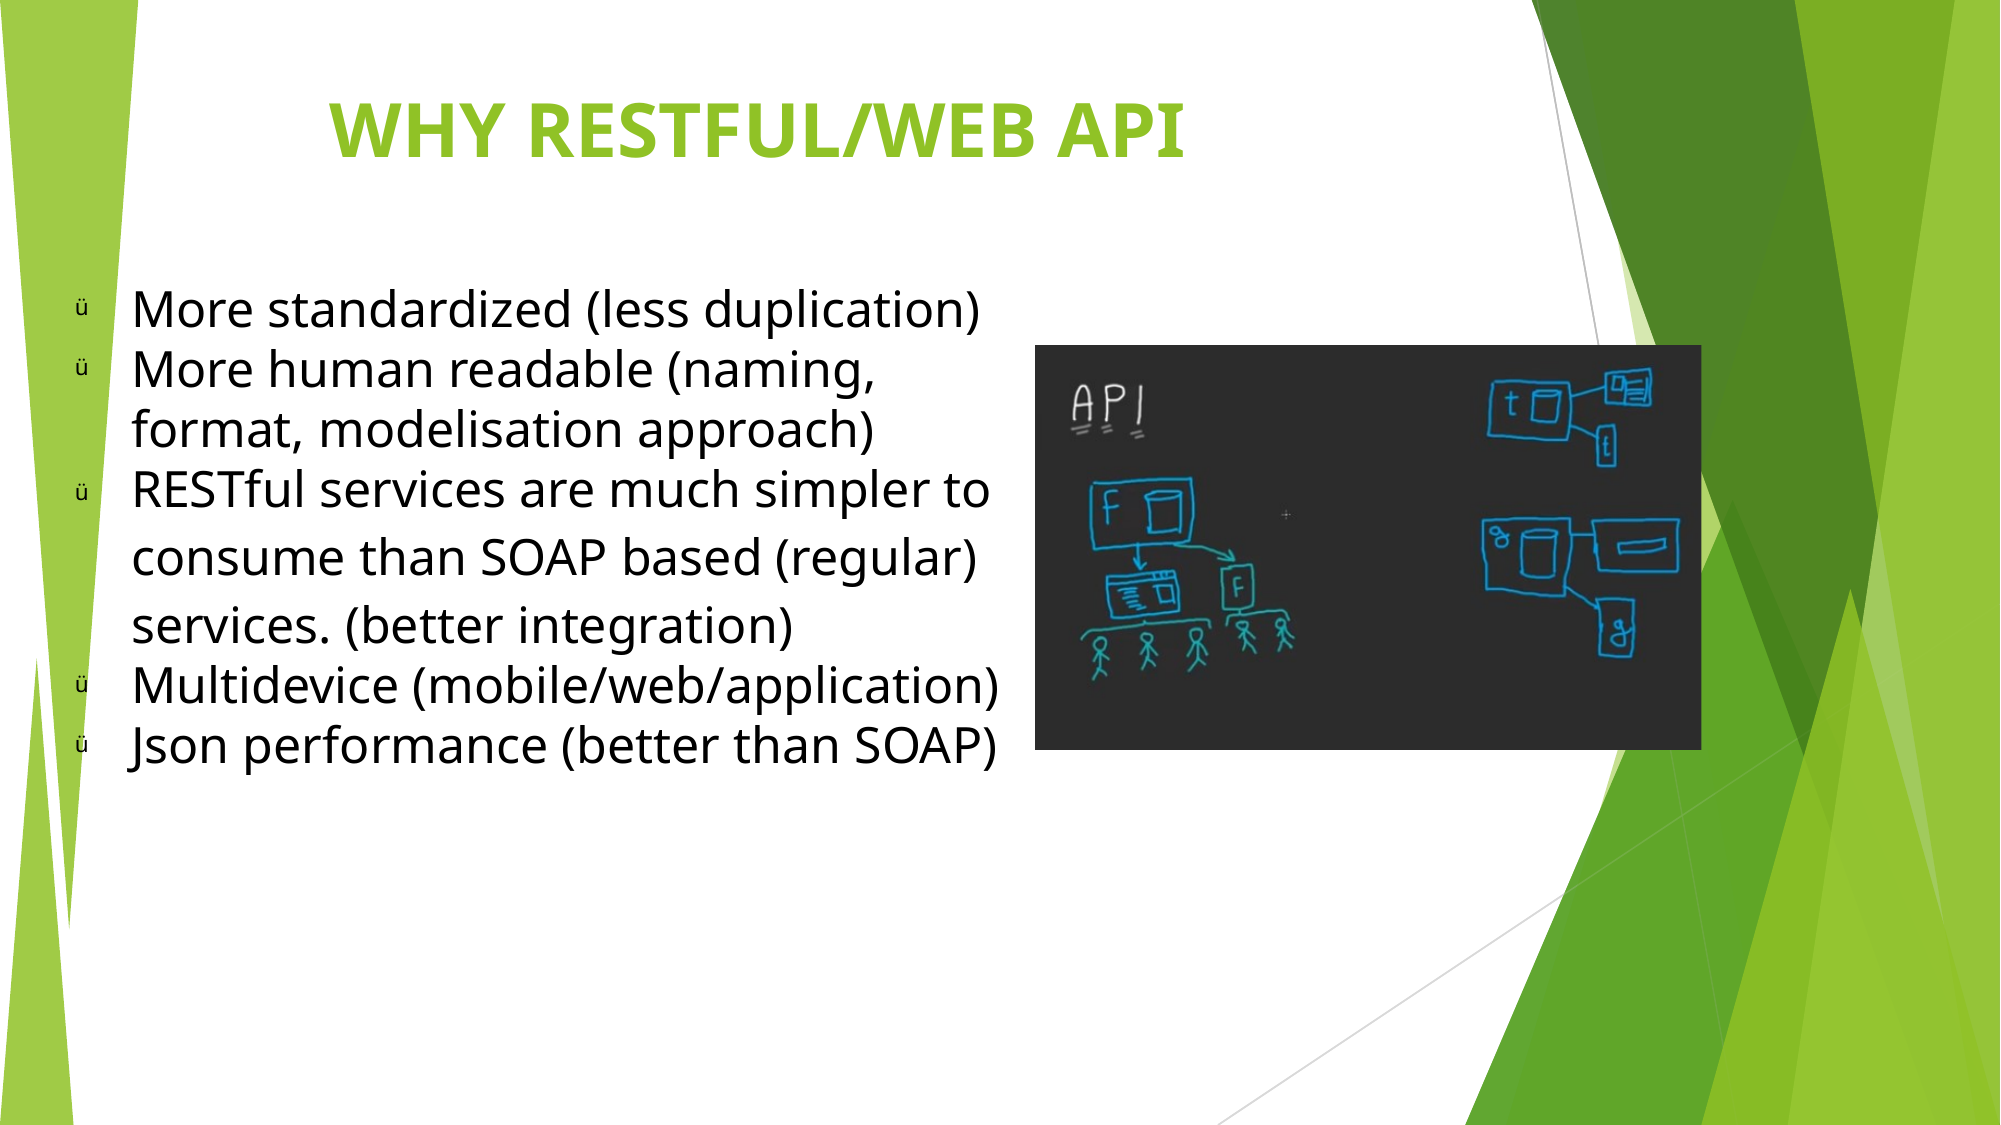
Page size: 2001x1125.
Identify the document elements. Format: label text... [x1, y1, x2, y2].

text_box [1035, 345, 1702, 751]
title WHY RESTFUL/WEB API [315, 75, 1664, 345]
text_box More standardized (less duplication) More human readable (naming, format, modelisation approach) RESTful services are much simpler to consume than SOAP based (regular) services. (better integration) Multidevice (mobile/web/application) Json performance (better than SOAP) [60, 269, 1035, 782]
